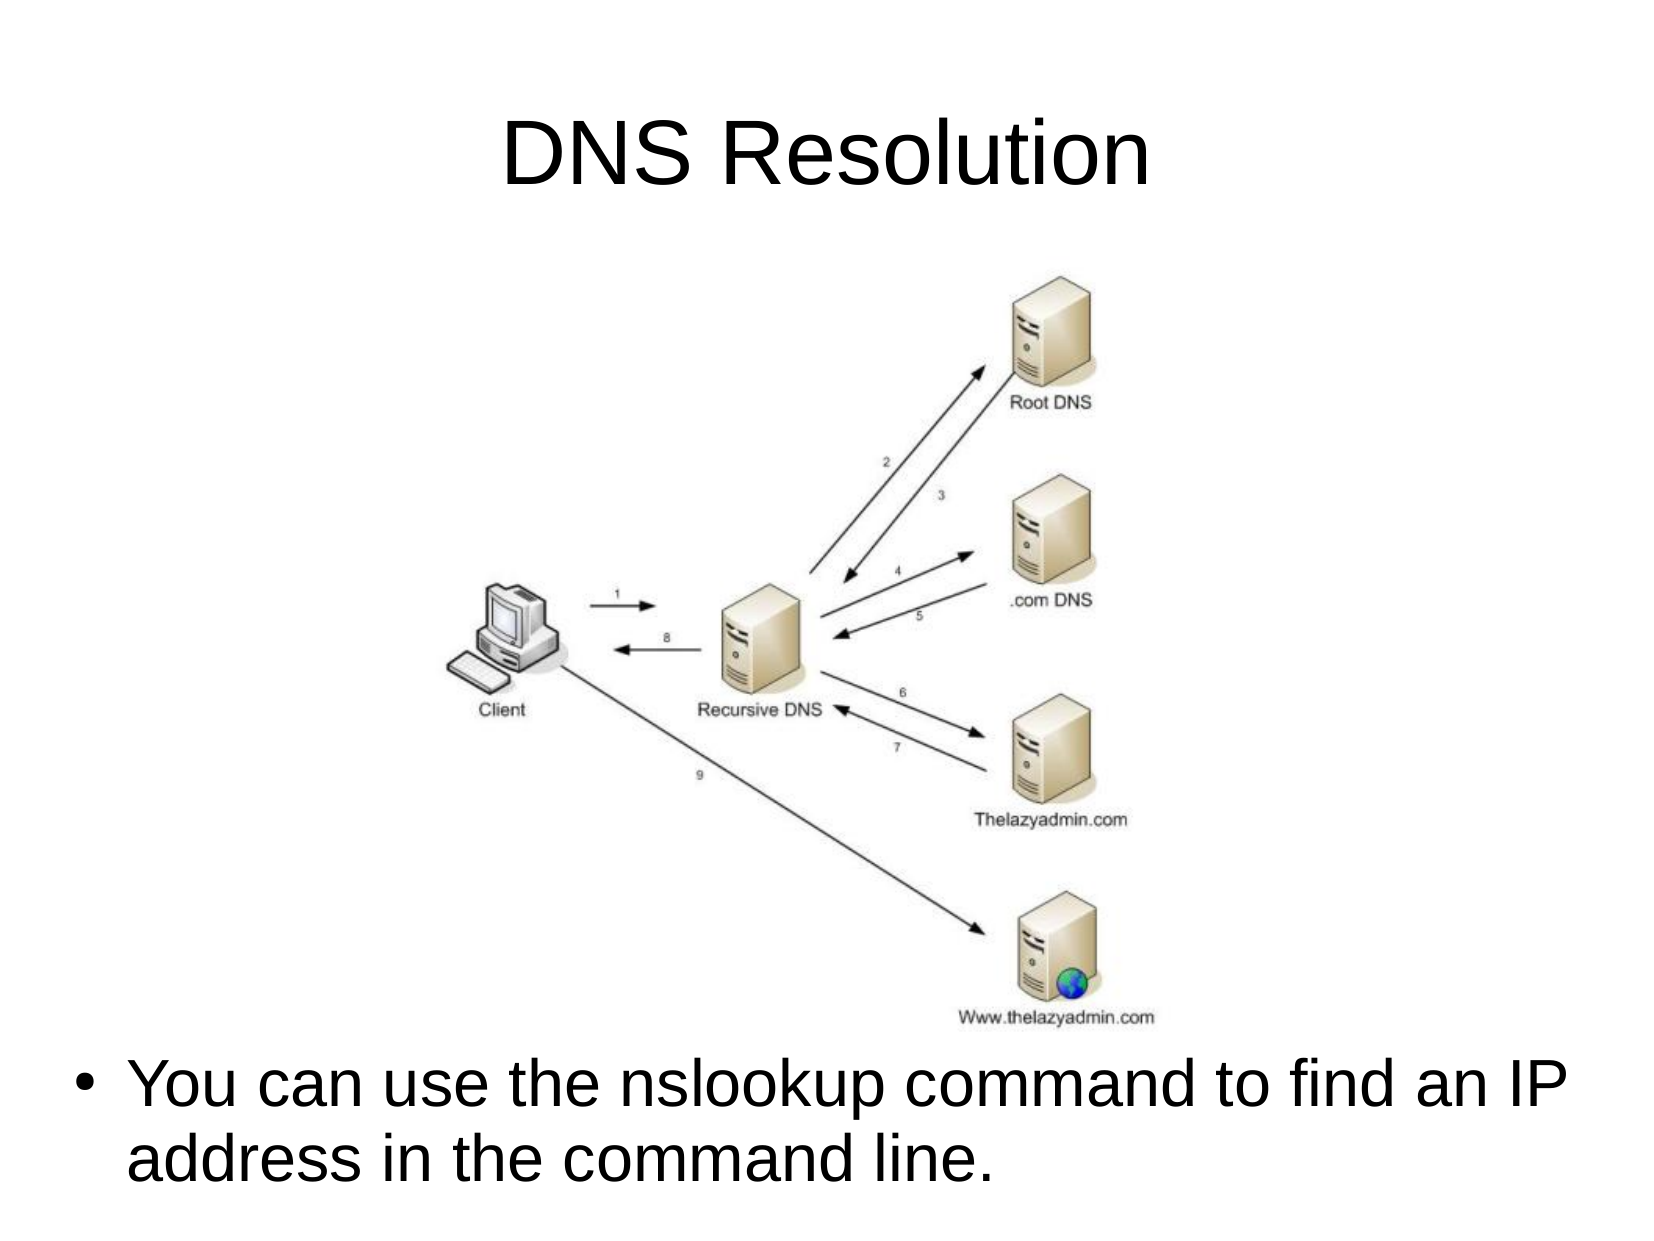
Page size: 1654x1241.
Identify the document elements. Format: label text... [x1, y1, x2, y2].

picture [420, 256, 1202, 1046]
title DNS Resolution [82, 49, 1571, 257]
text_box You can use the nslookup command to find an IP address in the command line. [55, 1046, 1606, 1211]
